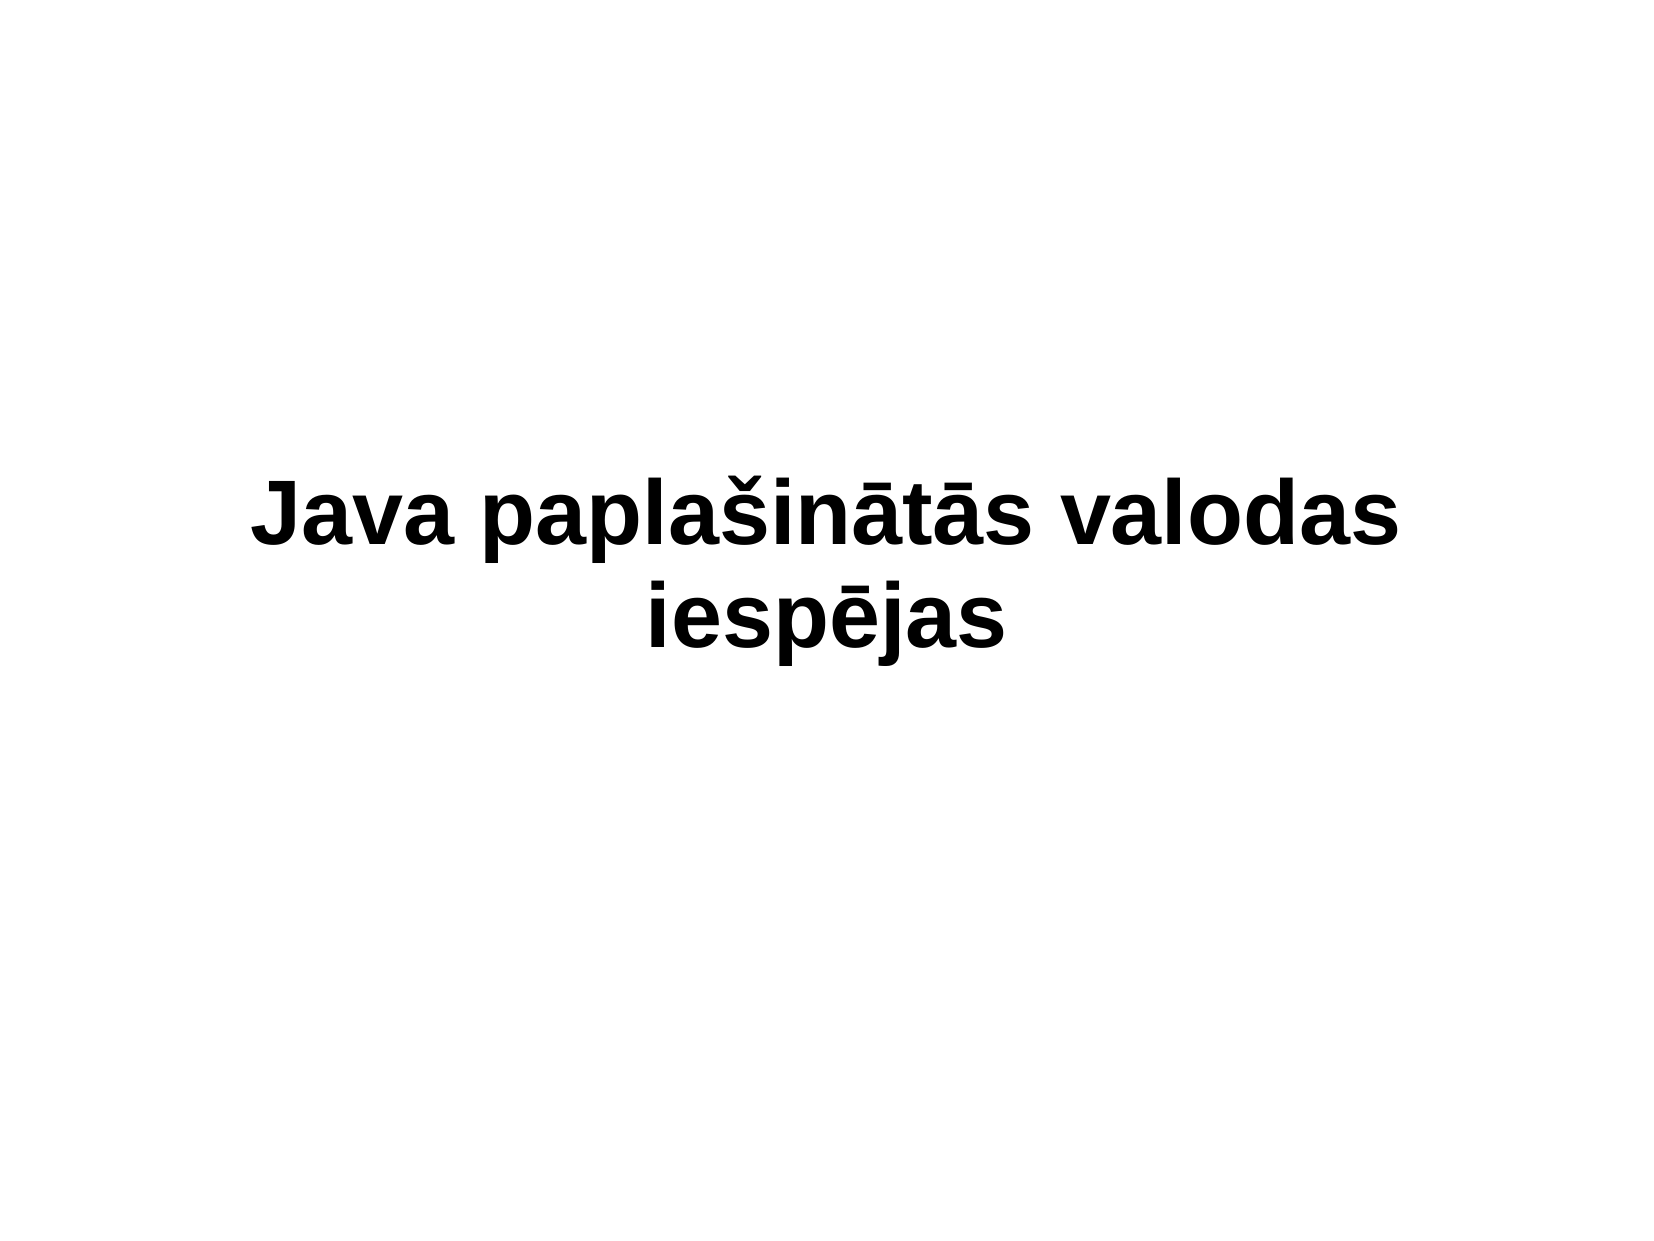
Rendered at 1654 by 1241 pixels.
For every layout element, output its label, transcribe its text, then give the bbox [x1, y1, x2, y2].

title Java paplašinātās valodas iespējas [82, 460, 1571, 668]
